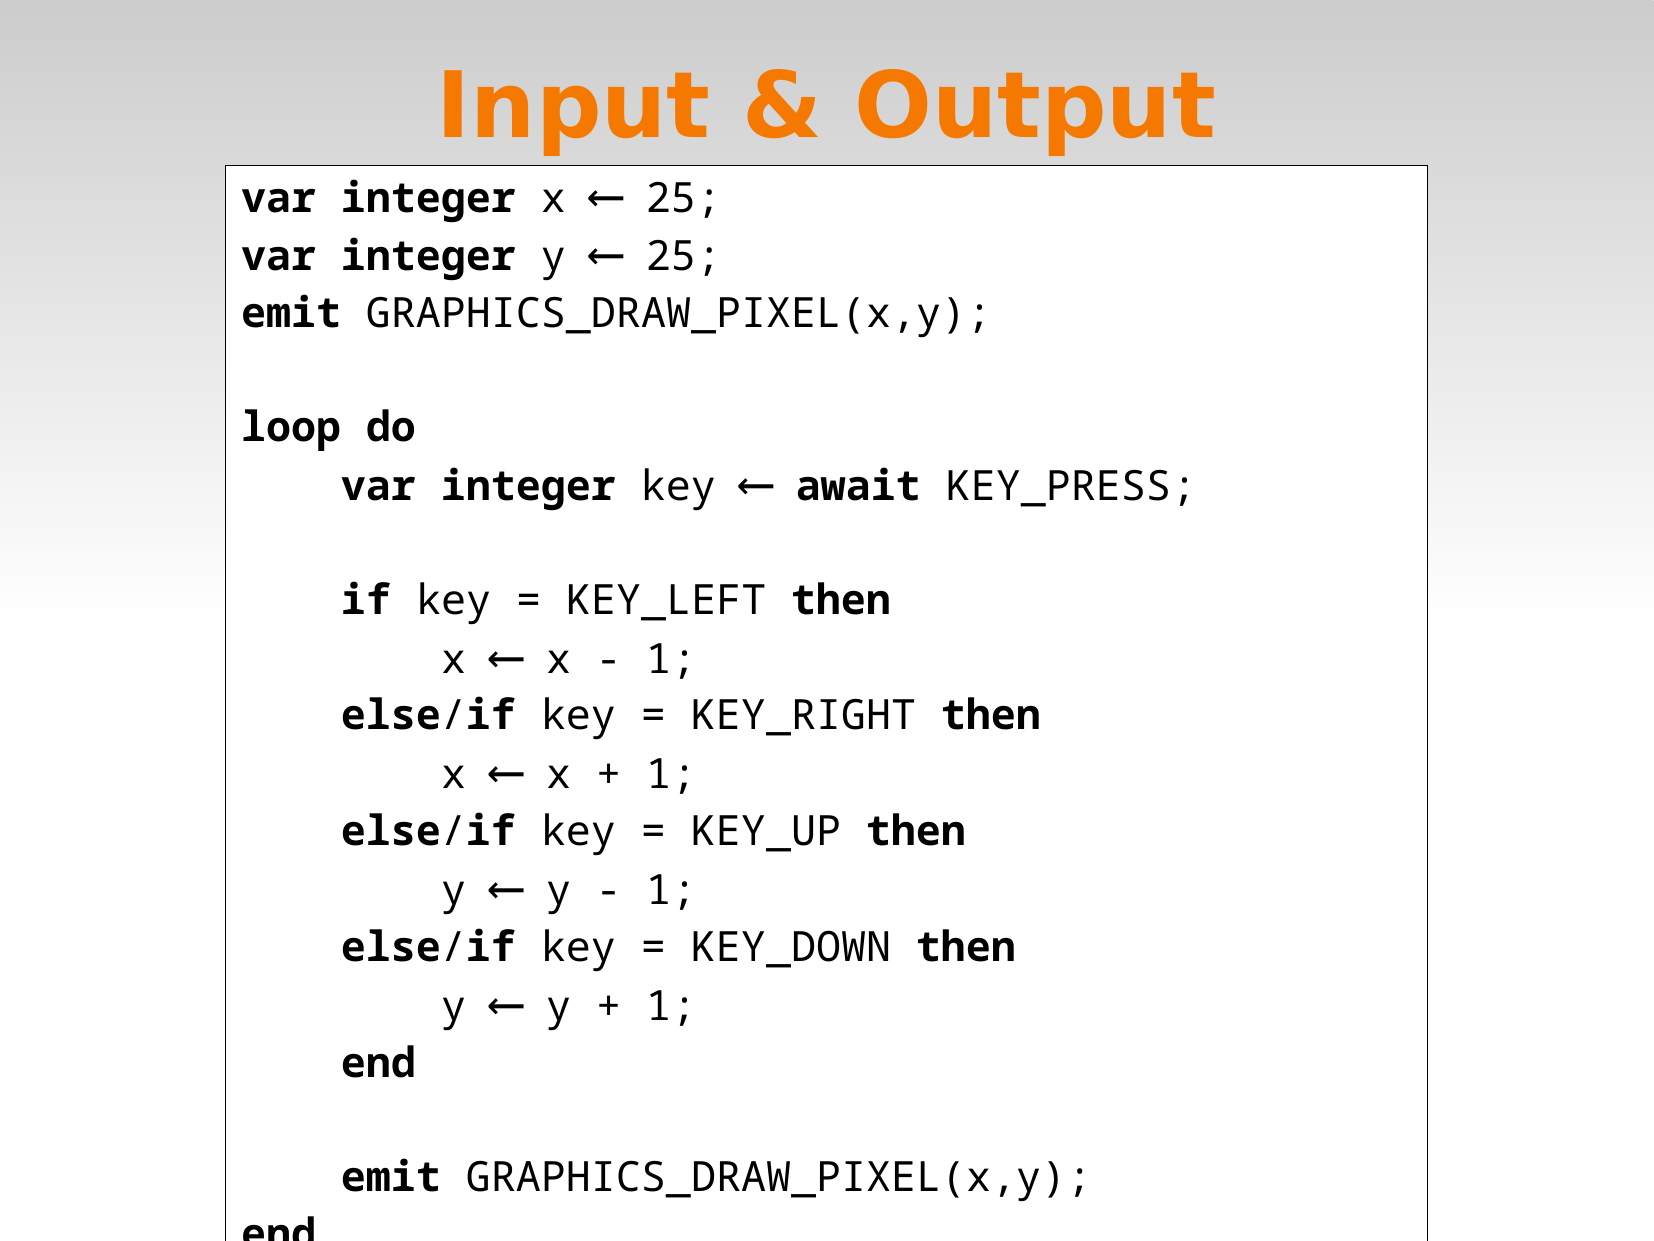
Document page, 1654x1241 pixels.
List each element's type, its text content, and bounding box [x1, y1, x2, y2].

title Input & Output [82, 2, 1571, 210]
text_box var integer x ⟵ 25; var integer y ⟵ 25; emit GRAPHICS_DRAW_PIXEL(x,y); loop do var integer key ⟵ await KEY_PRESS; if key = KEY_LEFT then x ⟵ x - 1; else/if key = KEY_RIGHT then x ⟵ x + 1; else/if key = KEY_UP then y ⟵ y - 1; else/if key = KEY_DOWN then y ⟵ y + 1; end emit GRAPHICS_DRAW_PIXEL(x,y); end [225, 209, 1428, 1217]
